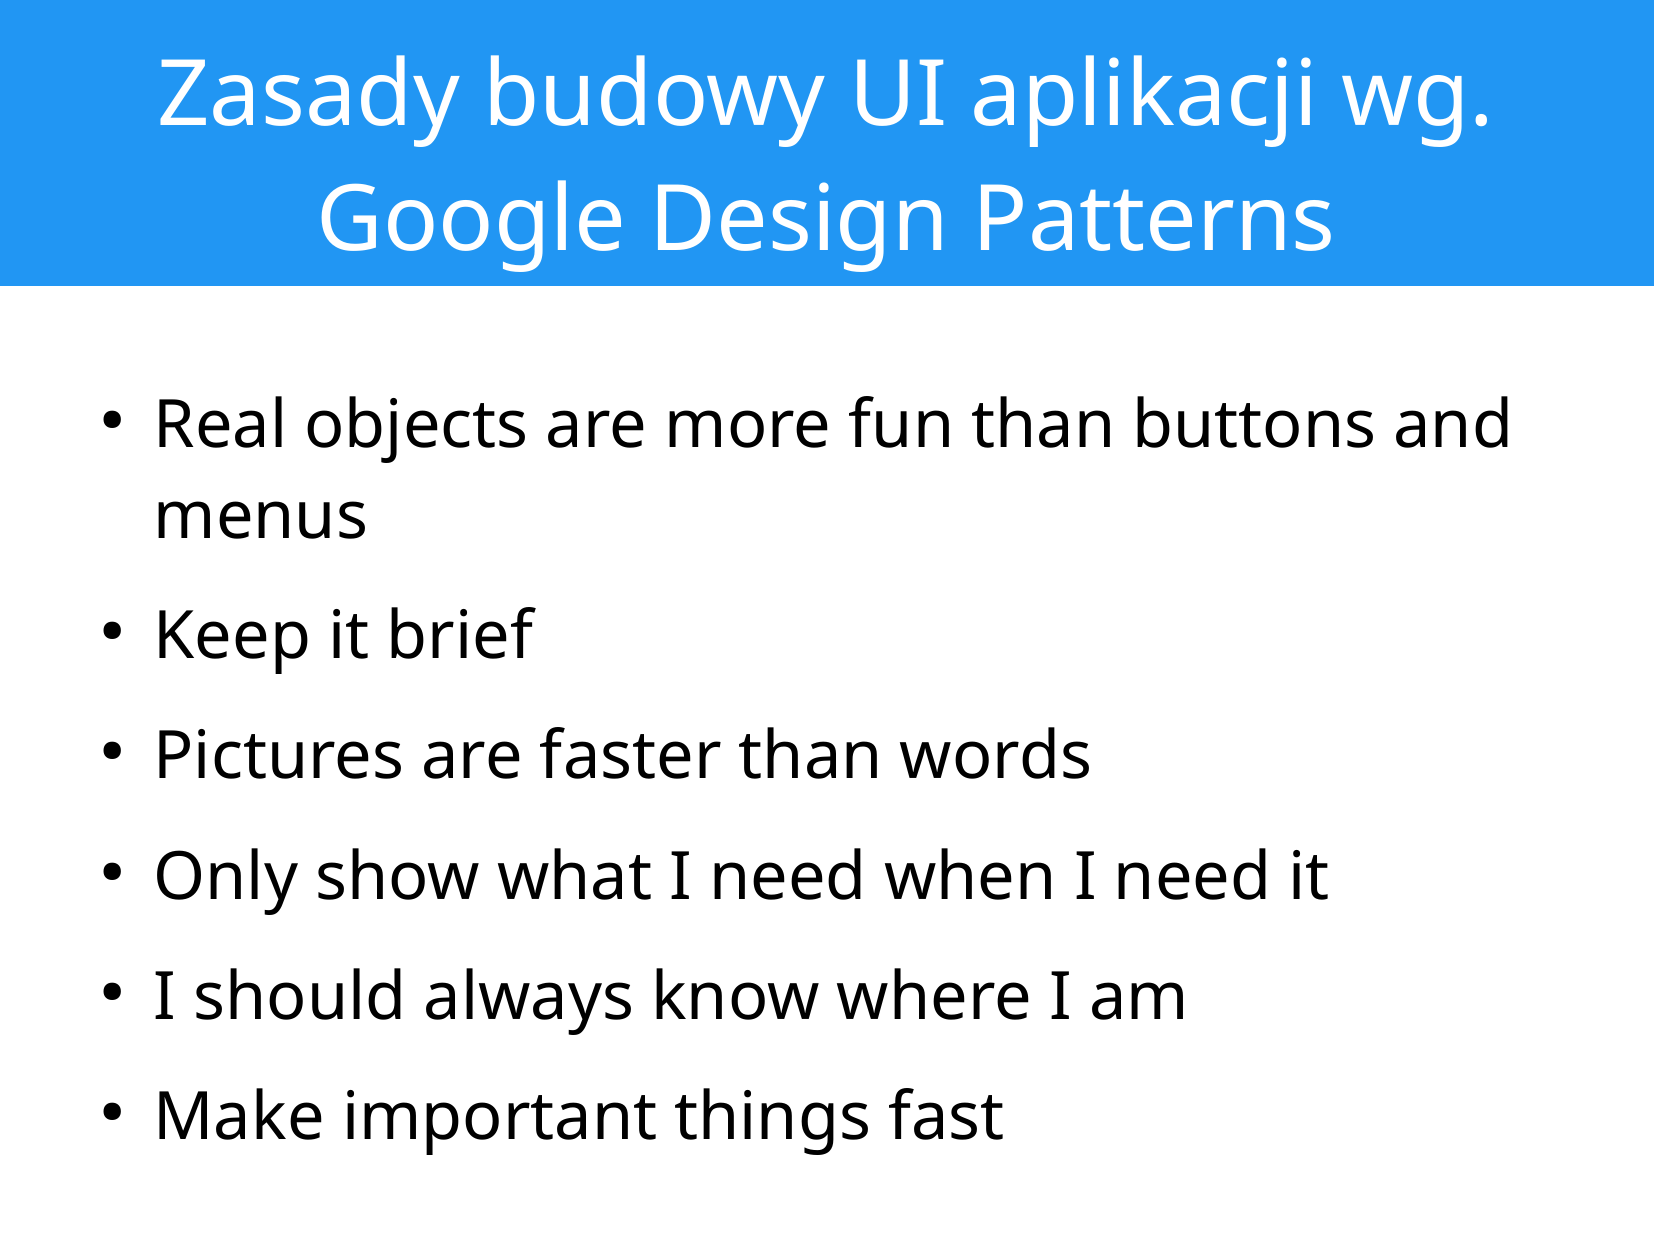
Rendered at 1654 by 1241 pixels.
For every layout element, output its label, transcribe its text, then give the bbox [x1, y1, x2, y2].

title Zasady budowy UI aplikacji wg. Google Design Patterns [82, 27, 1571, 278]
list Real objects are more fun than buttons and menus Keep it brief Pictures are faster than words Only show what I need when I need it I should always know where I am Make important things fast [82, 318, 1571, 1217]
